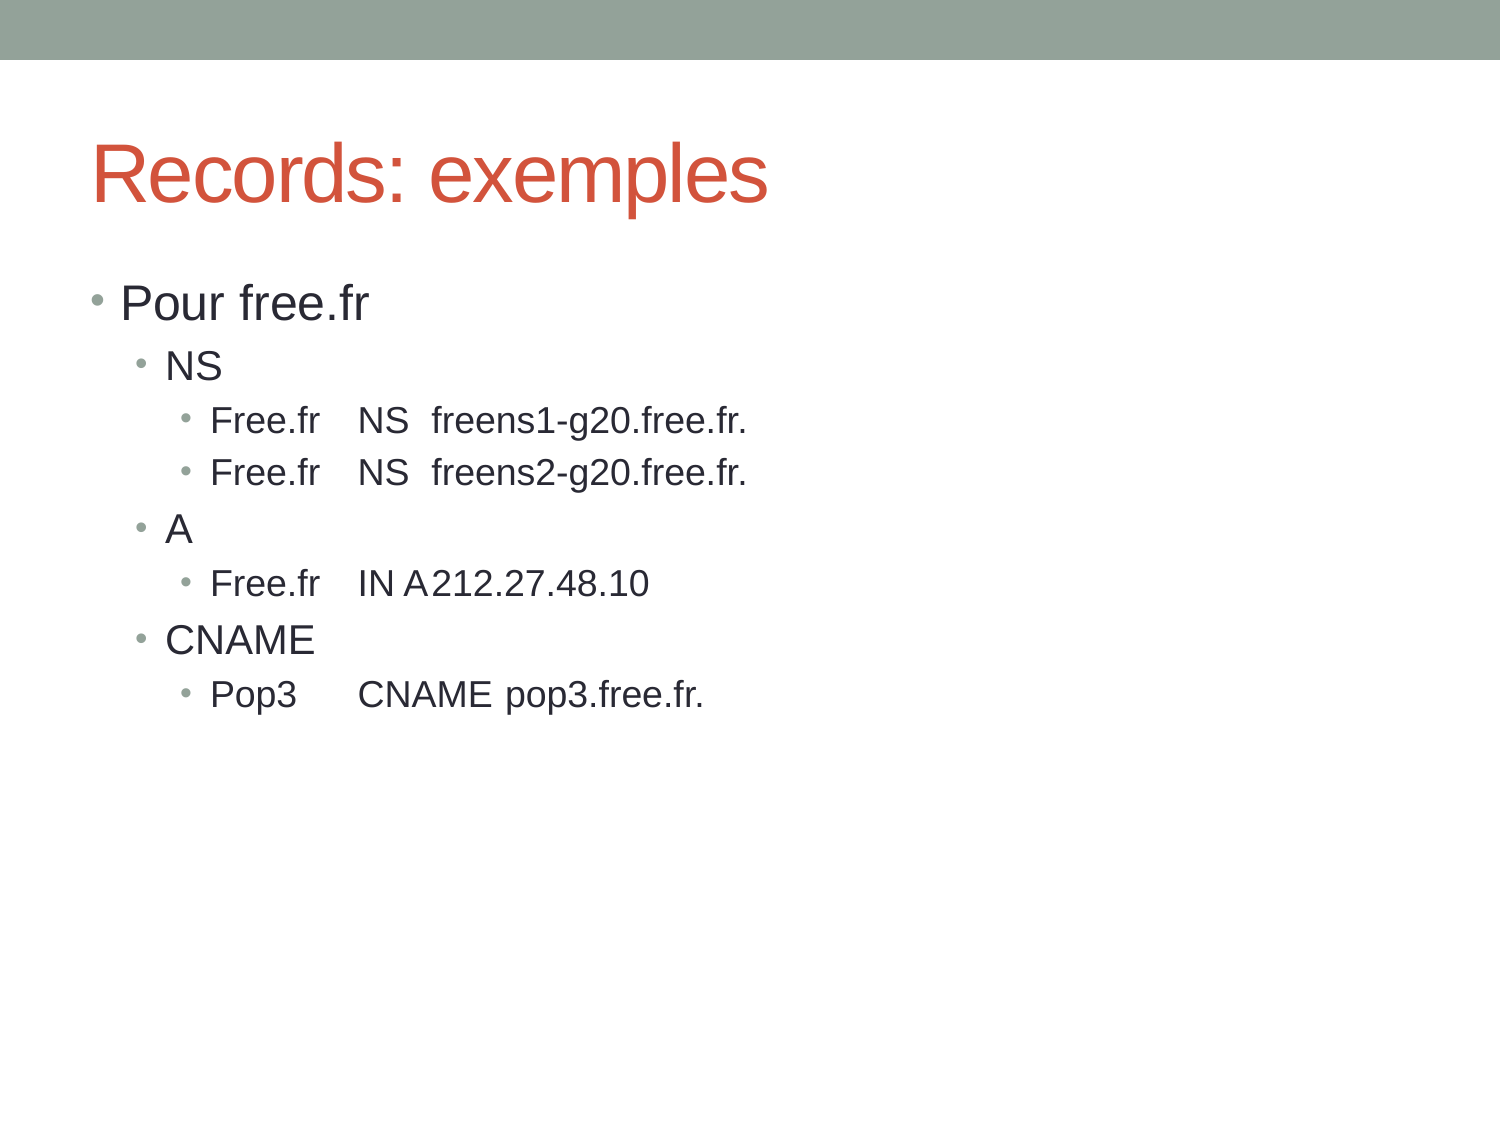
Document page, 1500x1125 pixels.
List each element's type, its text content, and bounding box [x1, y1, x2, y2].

title Records: exemples [75, 87, 1425, 250]
list Pour free.fr NS Free.fr NS freens1-g20.free.fr. Free.fr NS freens2-g20.free.fr. A Free.fr IN A 212.27.48.10 CNAME Pop3 CNAME pop3.free.fr. [75, 262, 1425, 1063]
